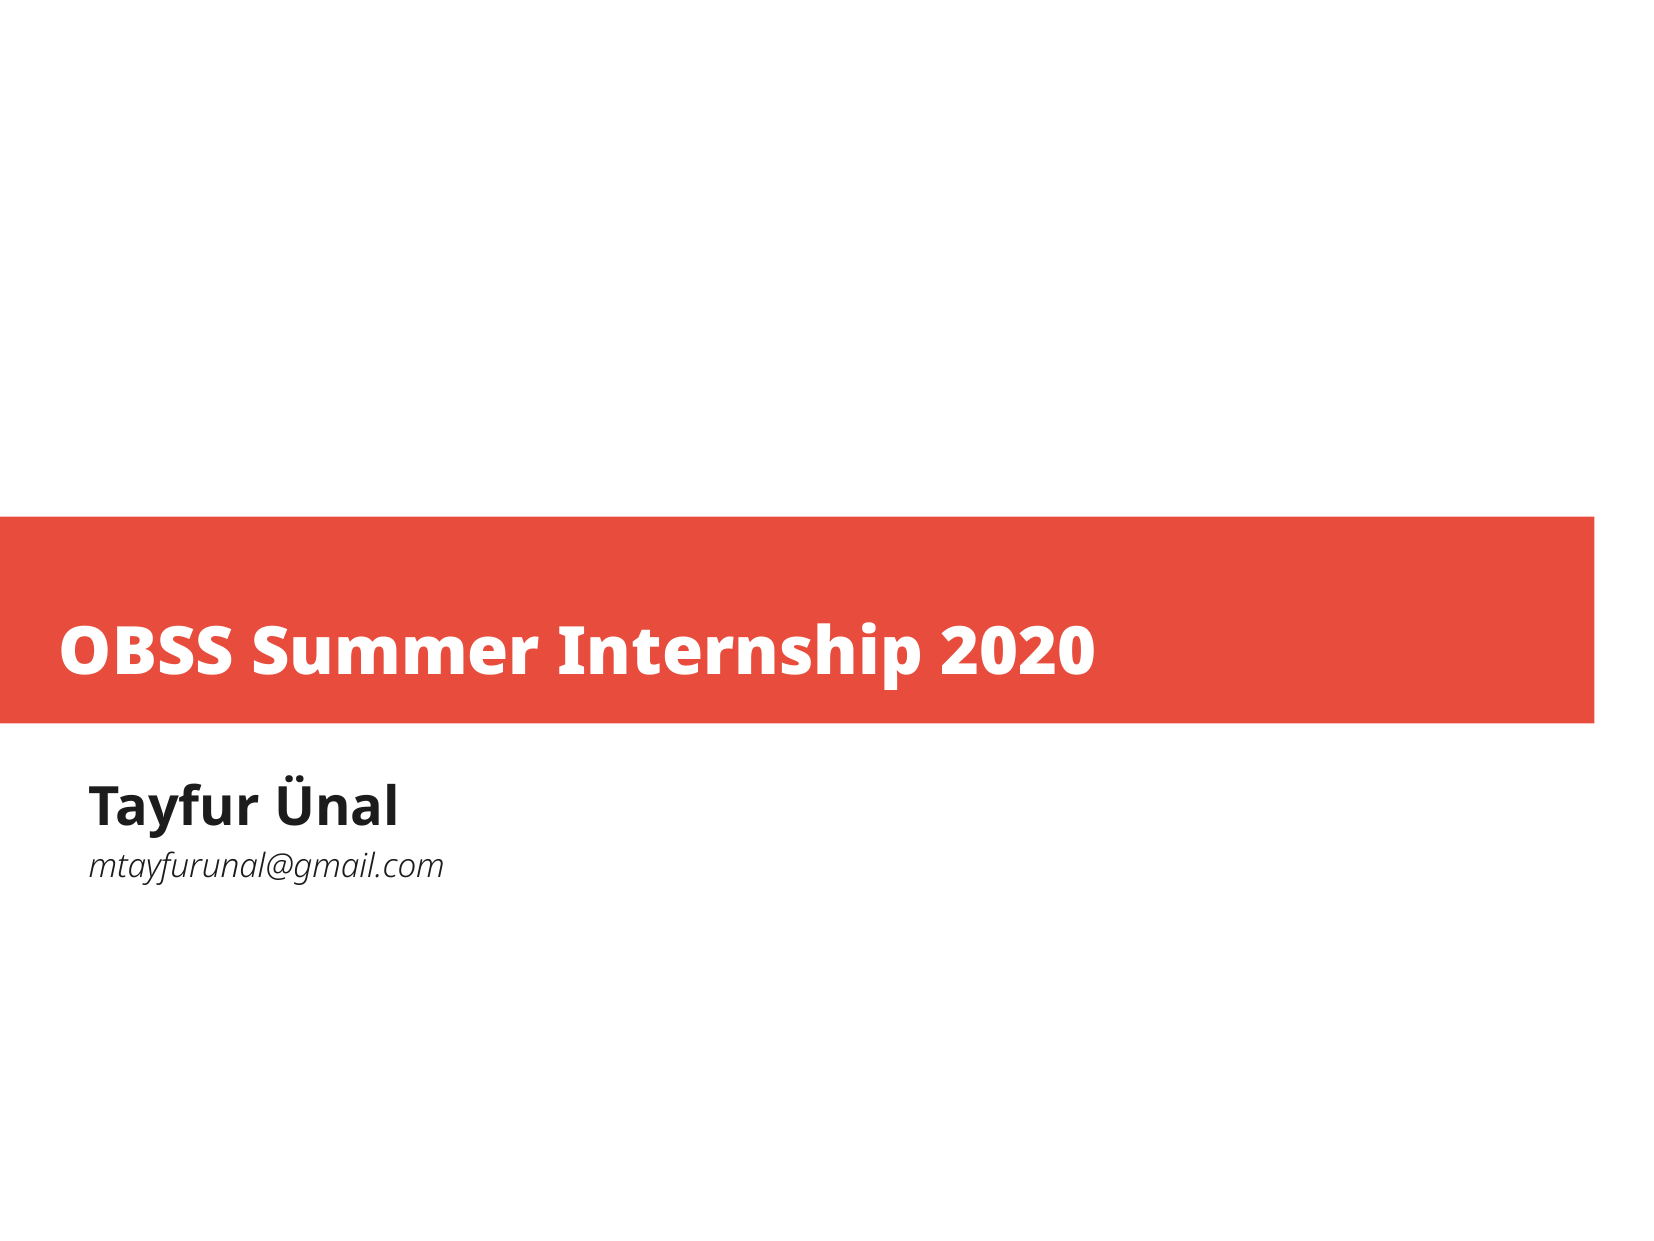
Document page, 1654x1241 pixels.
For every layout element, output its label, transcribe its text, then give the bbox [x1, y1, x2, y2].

title OBSS Summer Internship 2020 [59, 546, 1595, 694]
subtitle Tayfur Ünal mtayfurunal@gmail.com [88, 767, 1595, 1182]
